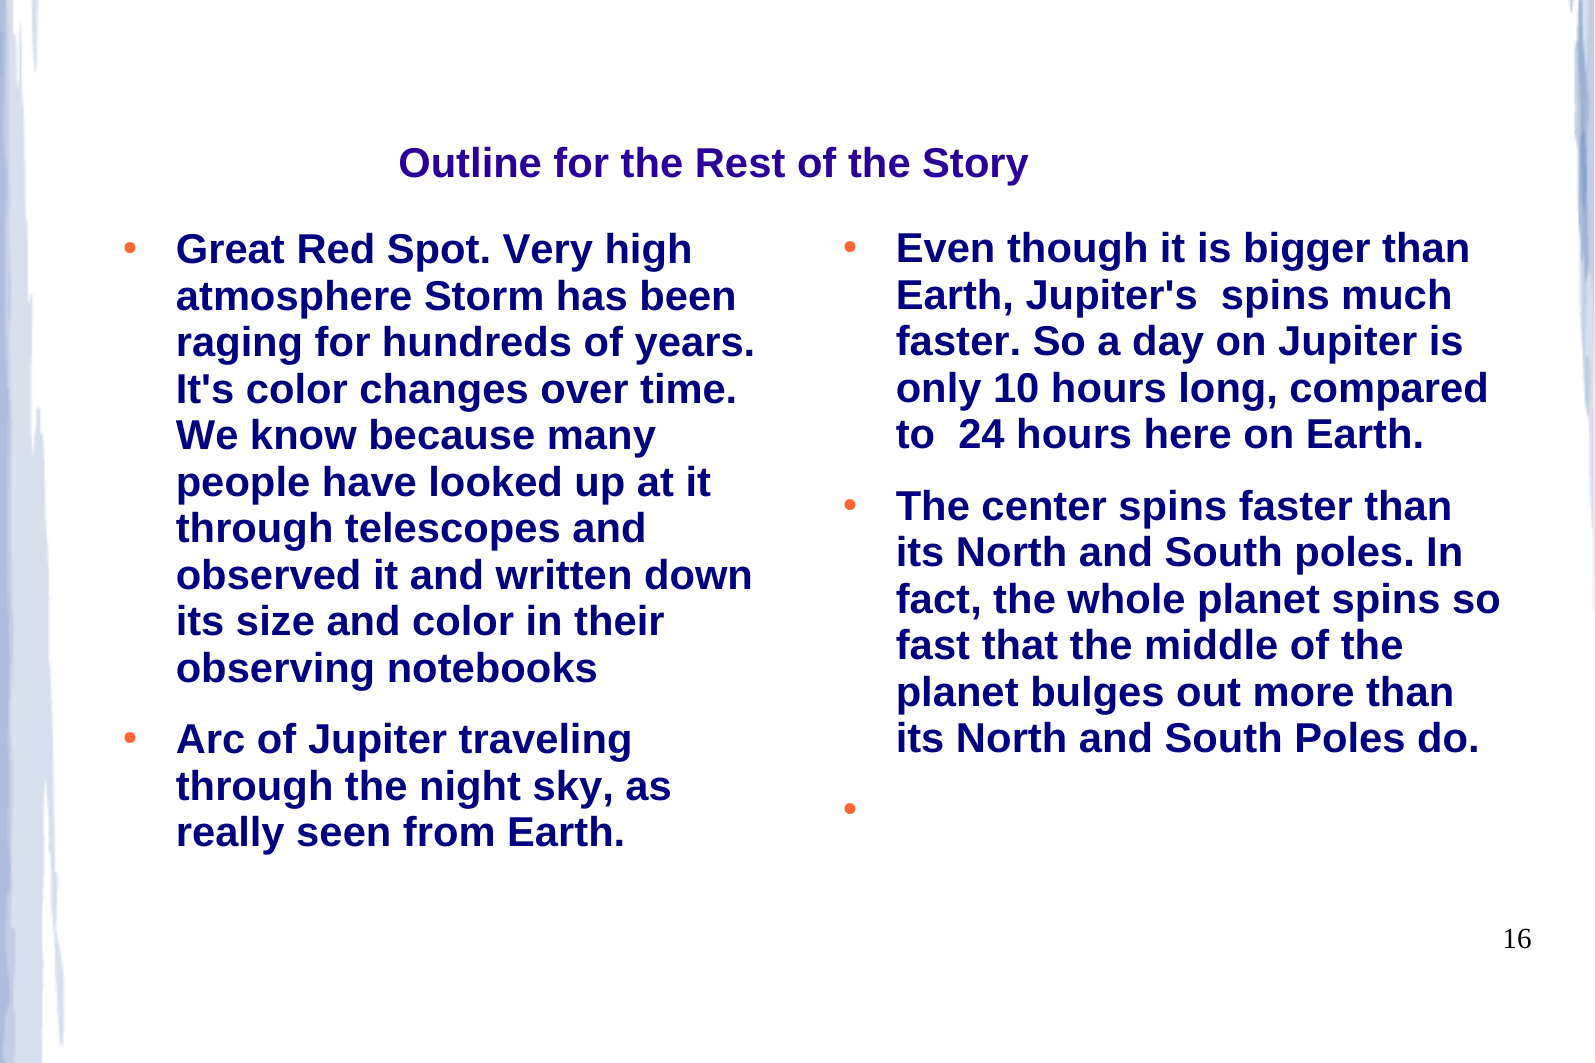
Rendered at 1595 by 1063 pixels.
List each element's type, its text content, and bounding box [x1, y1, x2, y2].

list Great Red Spot. Very high atmosphere Storm has been raging for hundreds of years. It's color changes over time. We know because many people have looked up at it through telescopes and observed it and written down its size and color in their observing notebooks Arc of Jupiter traveling through the night sky, as really seen from Earth. [105, 226, 789, 856]
list Even though it is bigger than Earth, Jupiter's spins much faster. So a day on Jupiter is only 10 hours long, compared to 24 hours here on Earth. The center spins faster than its North and South poles. In fact, the whole planet spins so fast that the middle of the planet bulges out more than its North and South Poles do. [825, 225, 1509, 834]
title Outline for the Rest of the Story [345, 60, 1083, 265]
picture [0, 0, 1595, 1063]
